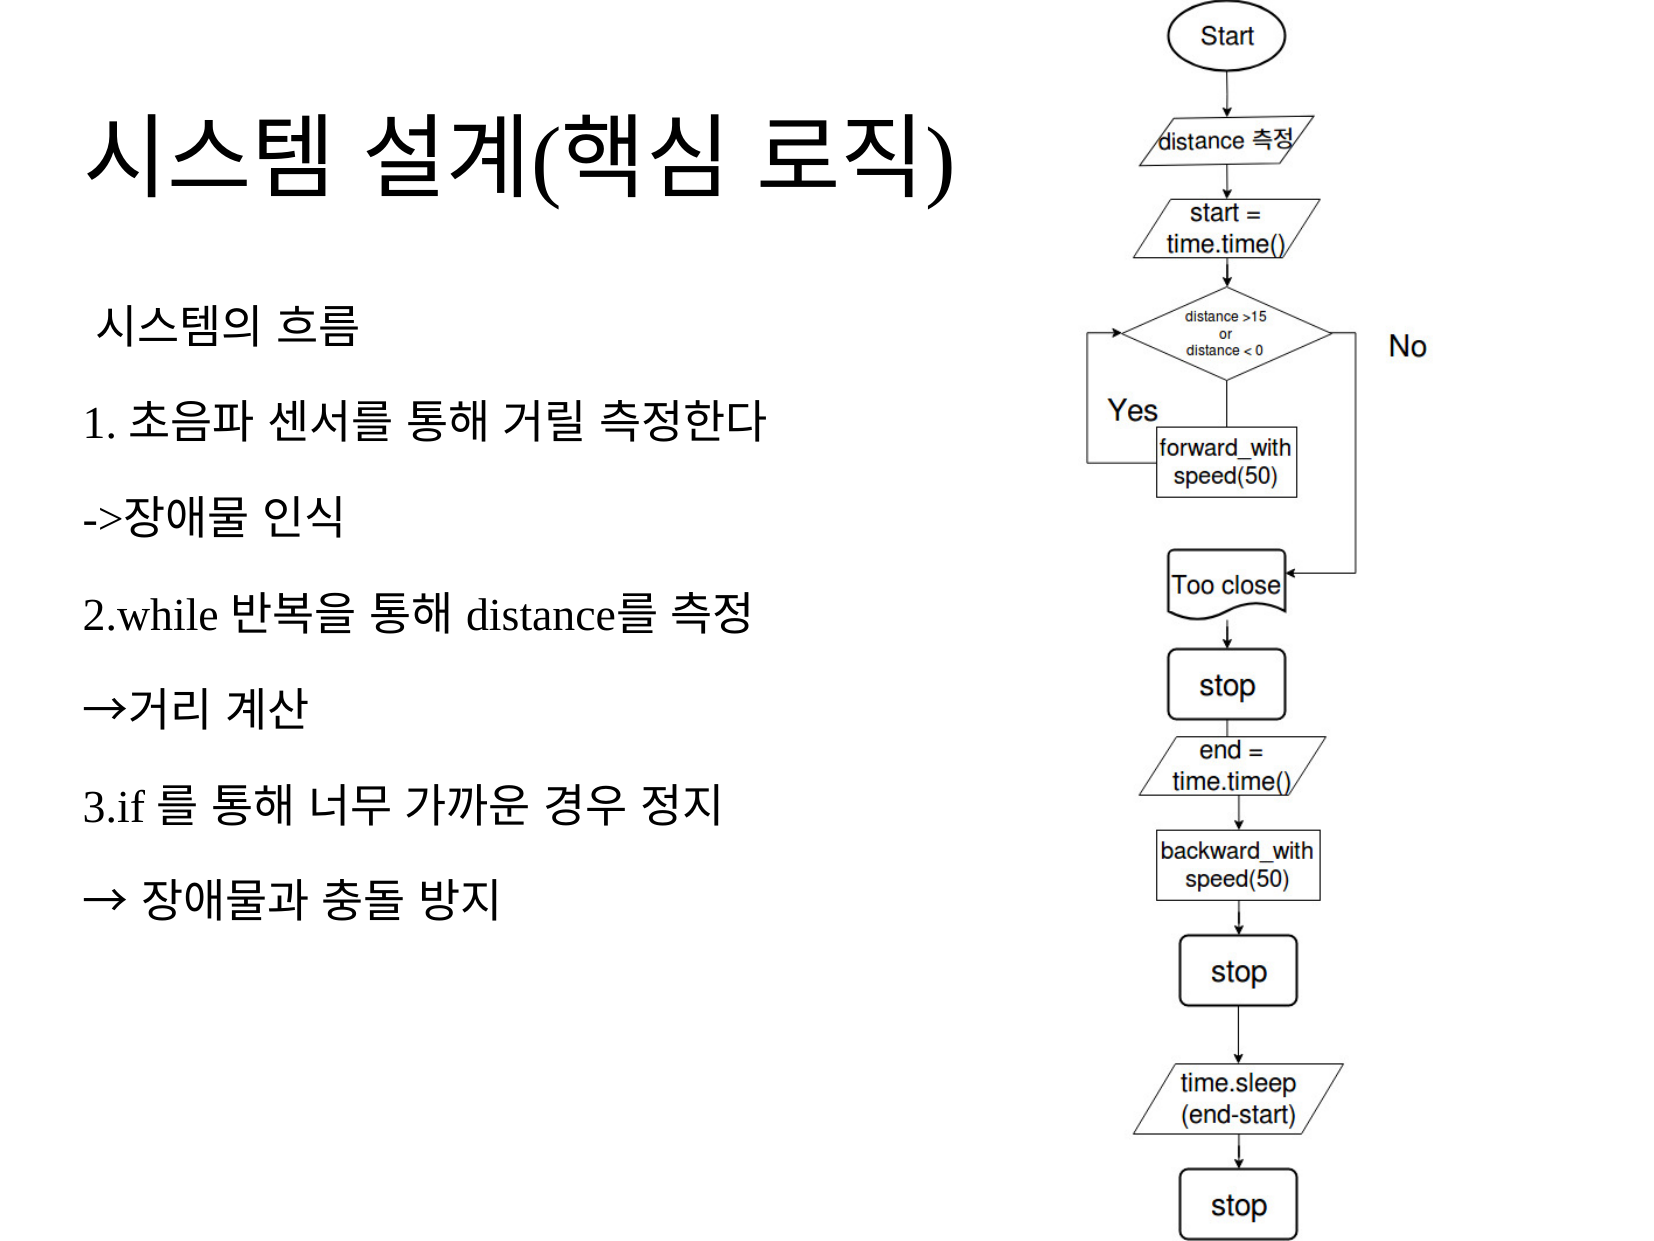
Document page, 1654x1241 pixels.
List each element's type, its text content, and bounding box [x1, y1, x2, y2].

list 시스템의 흐름 1. 초음파 센서를 통해 거릴 측정한다 ->장애물 인식 2.while 반복을 통해 distance를 측정 →거리 계산 3.if 를 통해 너무 가까운 경우 정지 → 장애물과 충돌 방지 [82, 290, 809, 1010]
picture [1078, 0, 1441, 1241]
title 시스템 설계(핵심 로직) [82, 47, 957, 255]
